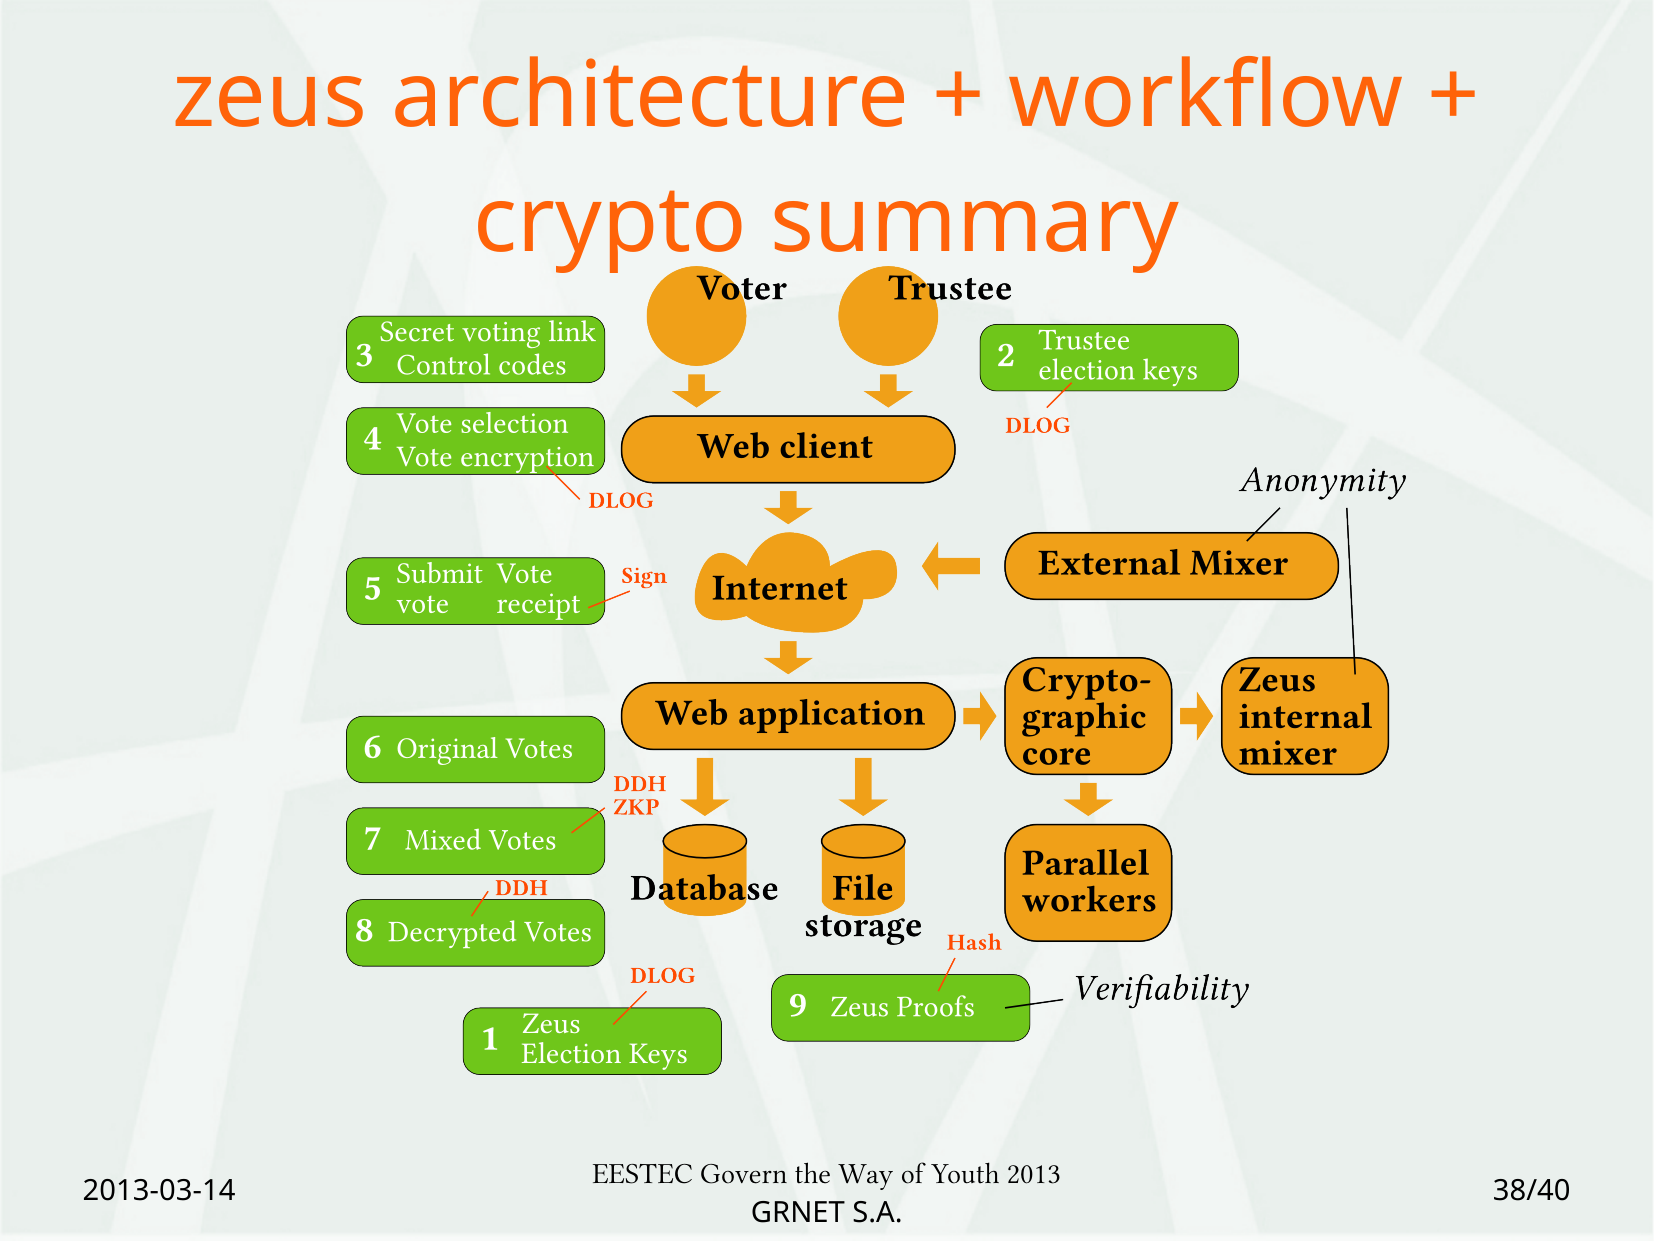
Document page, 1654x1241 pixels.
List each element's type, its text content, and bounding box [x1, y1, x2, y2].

picture [0, 0, 1654, 1241]
title zeus architecture + workflow + crypto summary [82, 48, 1571, 258]
